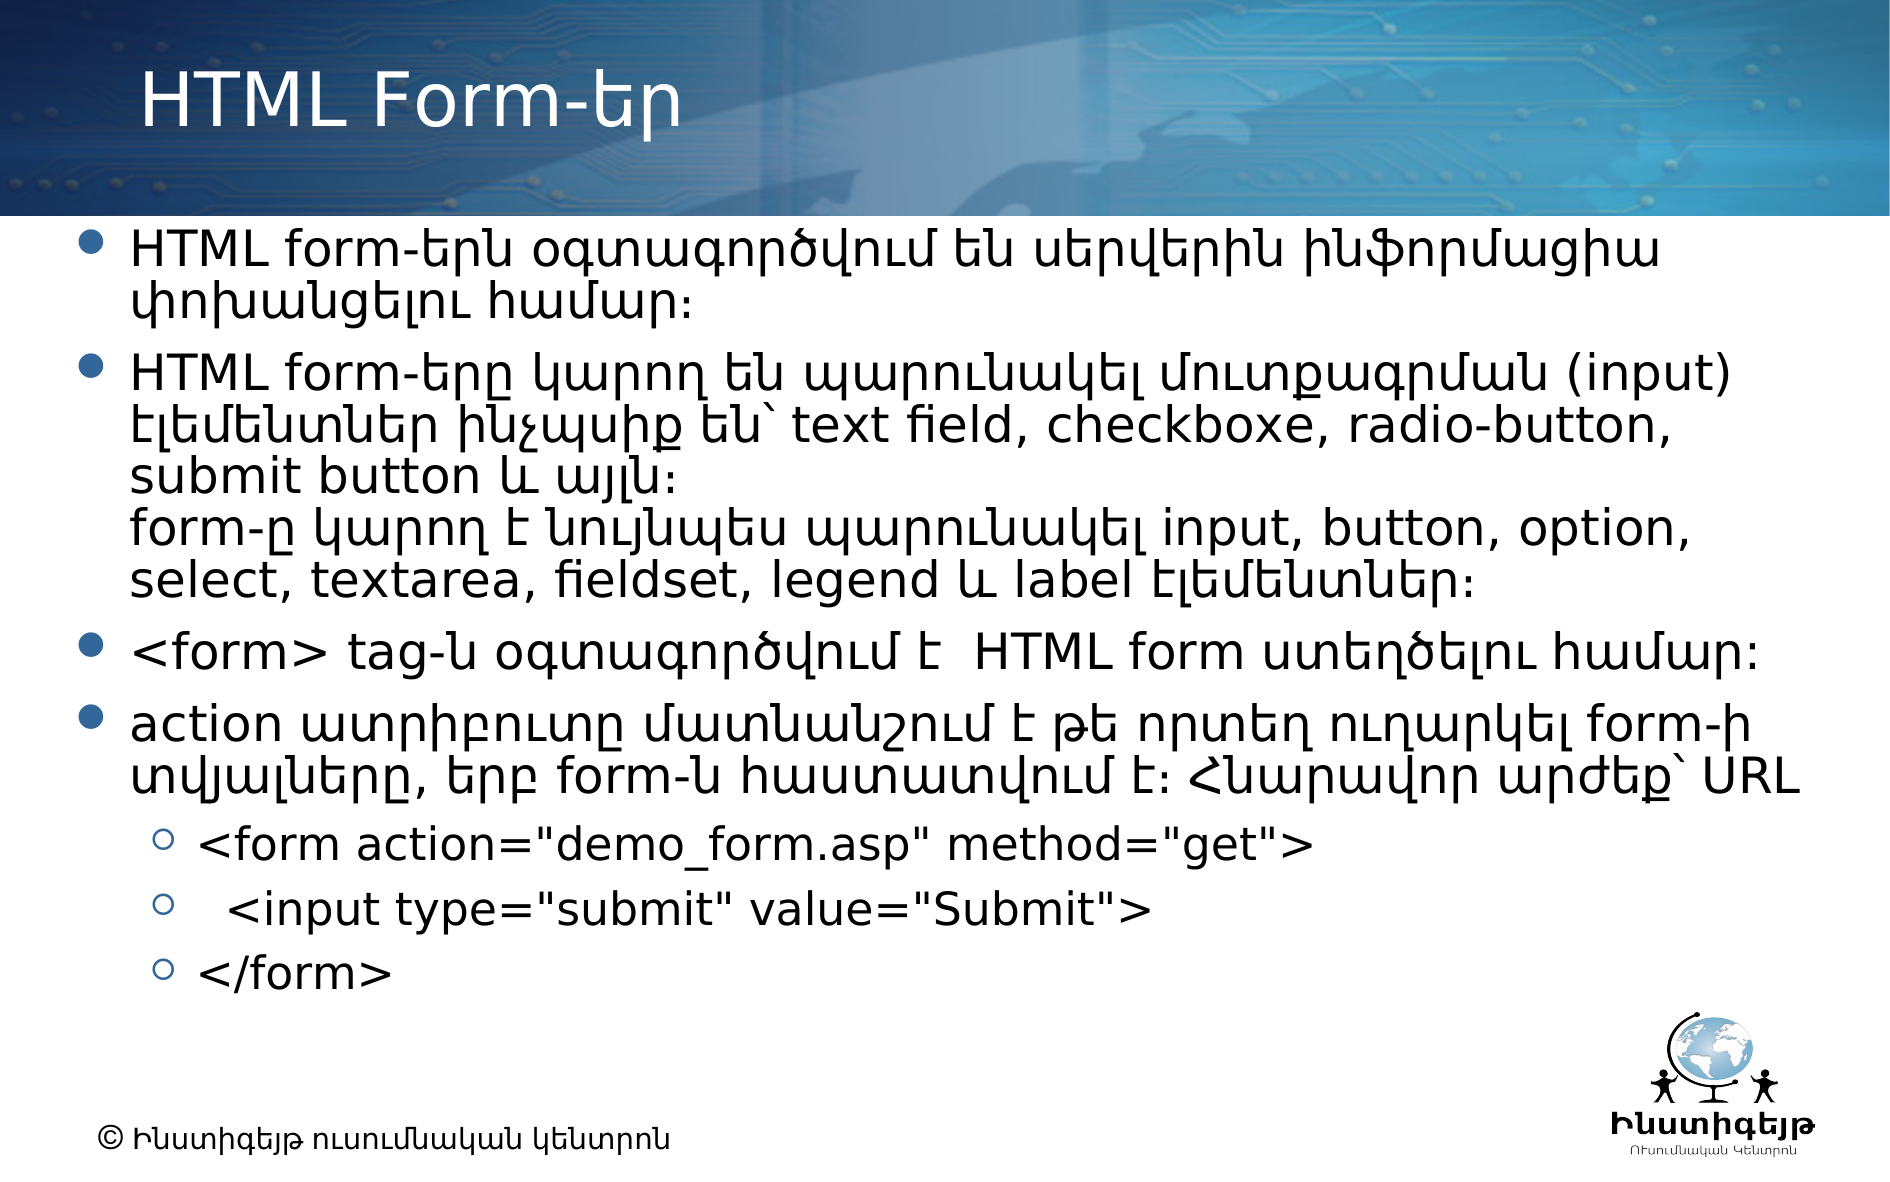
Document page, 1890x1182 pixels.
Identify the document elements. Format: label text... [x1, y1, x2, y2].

picture [1612, 1071, 1815, 1157]
picture [0, 0, 1890, 216]
list HTML form-երն օգտագործվում են սերվերին ինֆորմացիա փոխանցելու համար։ HTML form-երը կարող են պարունակել մուտքագրման (input) էլեմենտներ ինչպսիք են՝ text field, checkboxe, radio-button, submit button և այլն։ form-ը կարող է նույնպես պարունակել input, button, option, select, textarea, fieldset, legend և label էլեմենտներ։ <form> tag-ն օգտագործվում է HTML form ստեղծելու համար: action ատրիբուտը մատնանշում է թե որտեղ ուղարկել form-ի տվյալները, երբ form-ն հաստատվում է։ Հնարավոր արժեք՝ URL <form action="demo_form.asp" method="get"> <input type="submit" value="Submit"> </form> [75, 224, 1838, 254]
